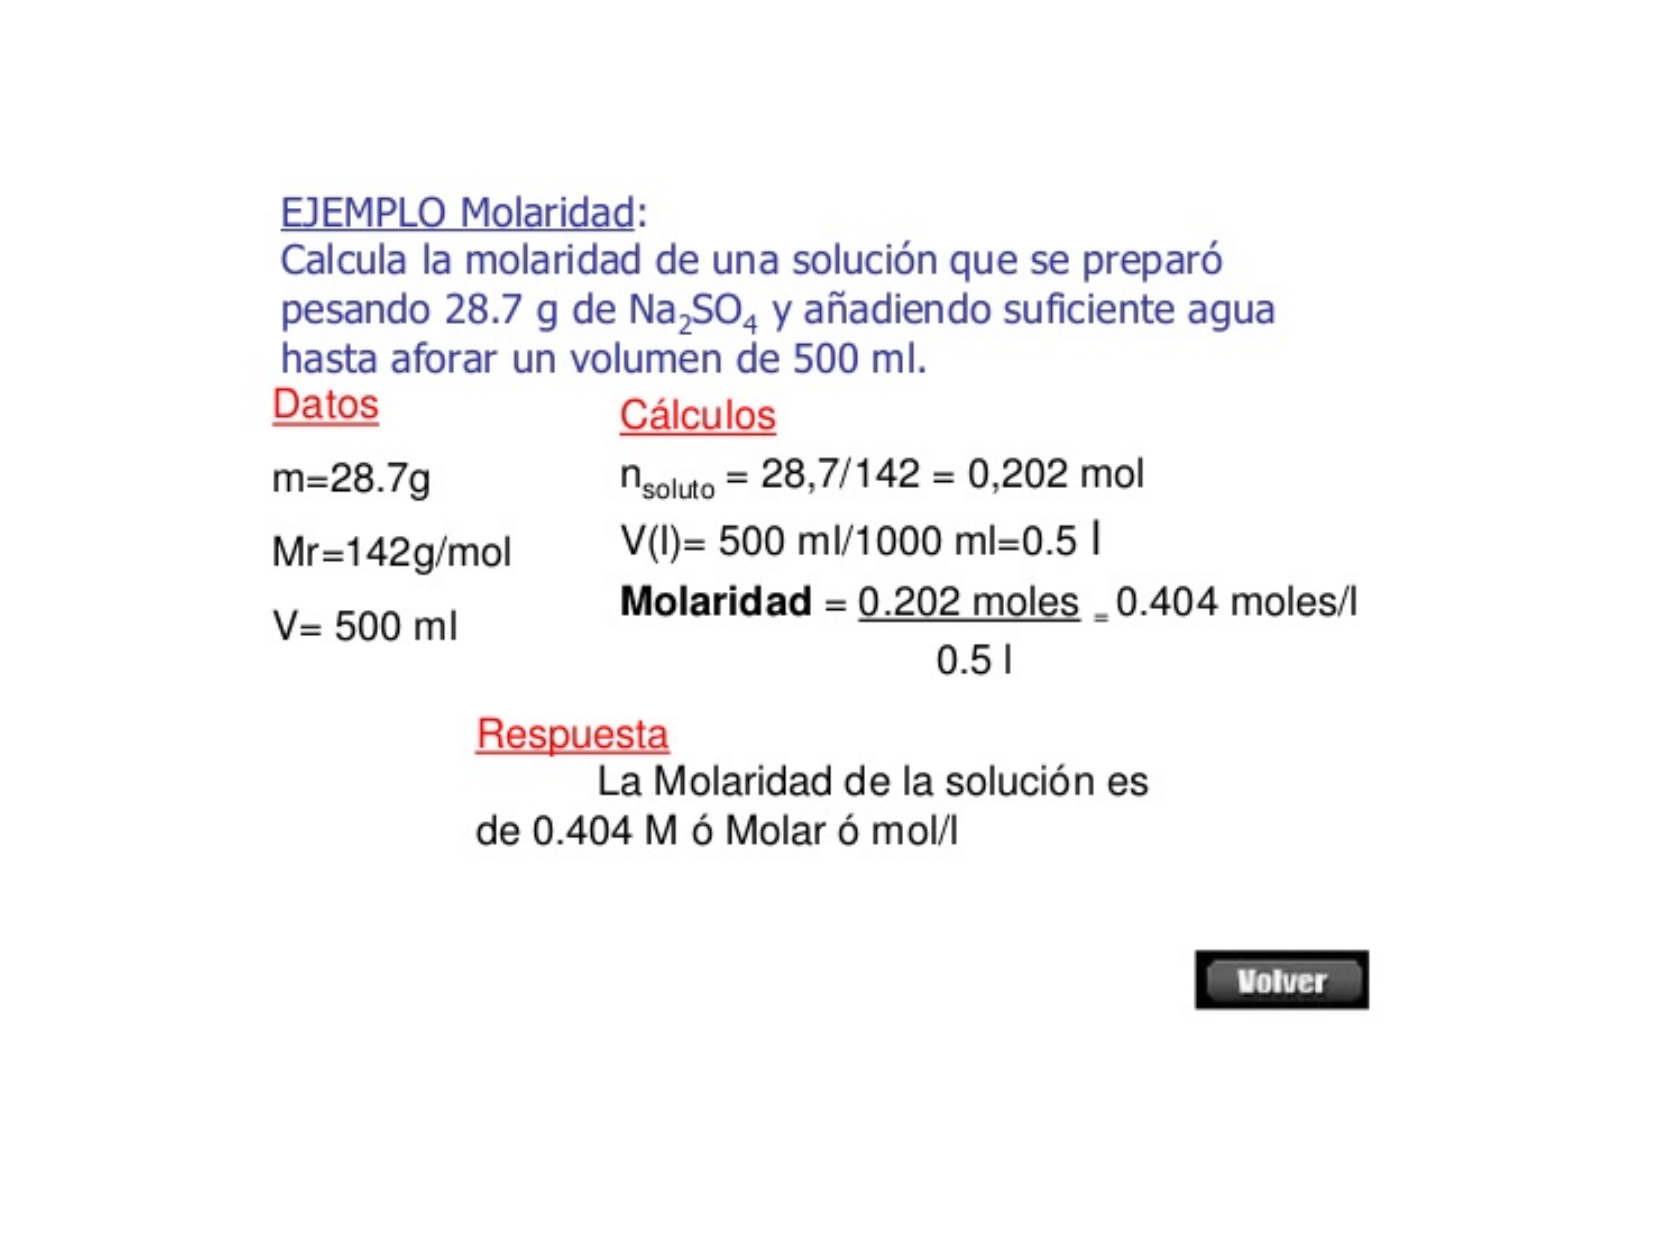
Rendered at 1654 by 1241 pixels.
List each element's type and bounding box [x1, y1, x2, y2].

picture [104, 70, 1536, 1083]
